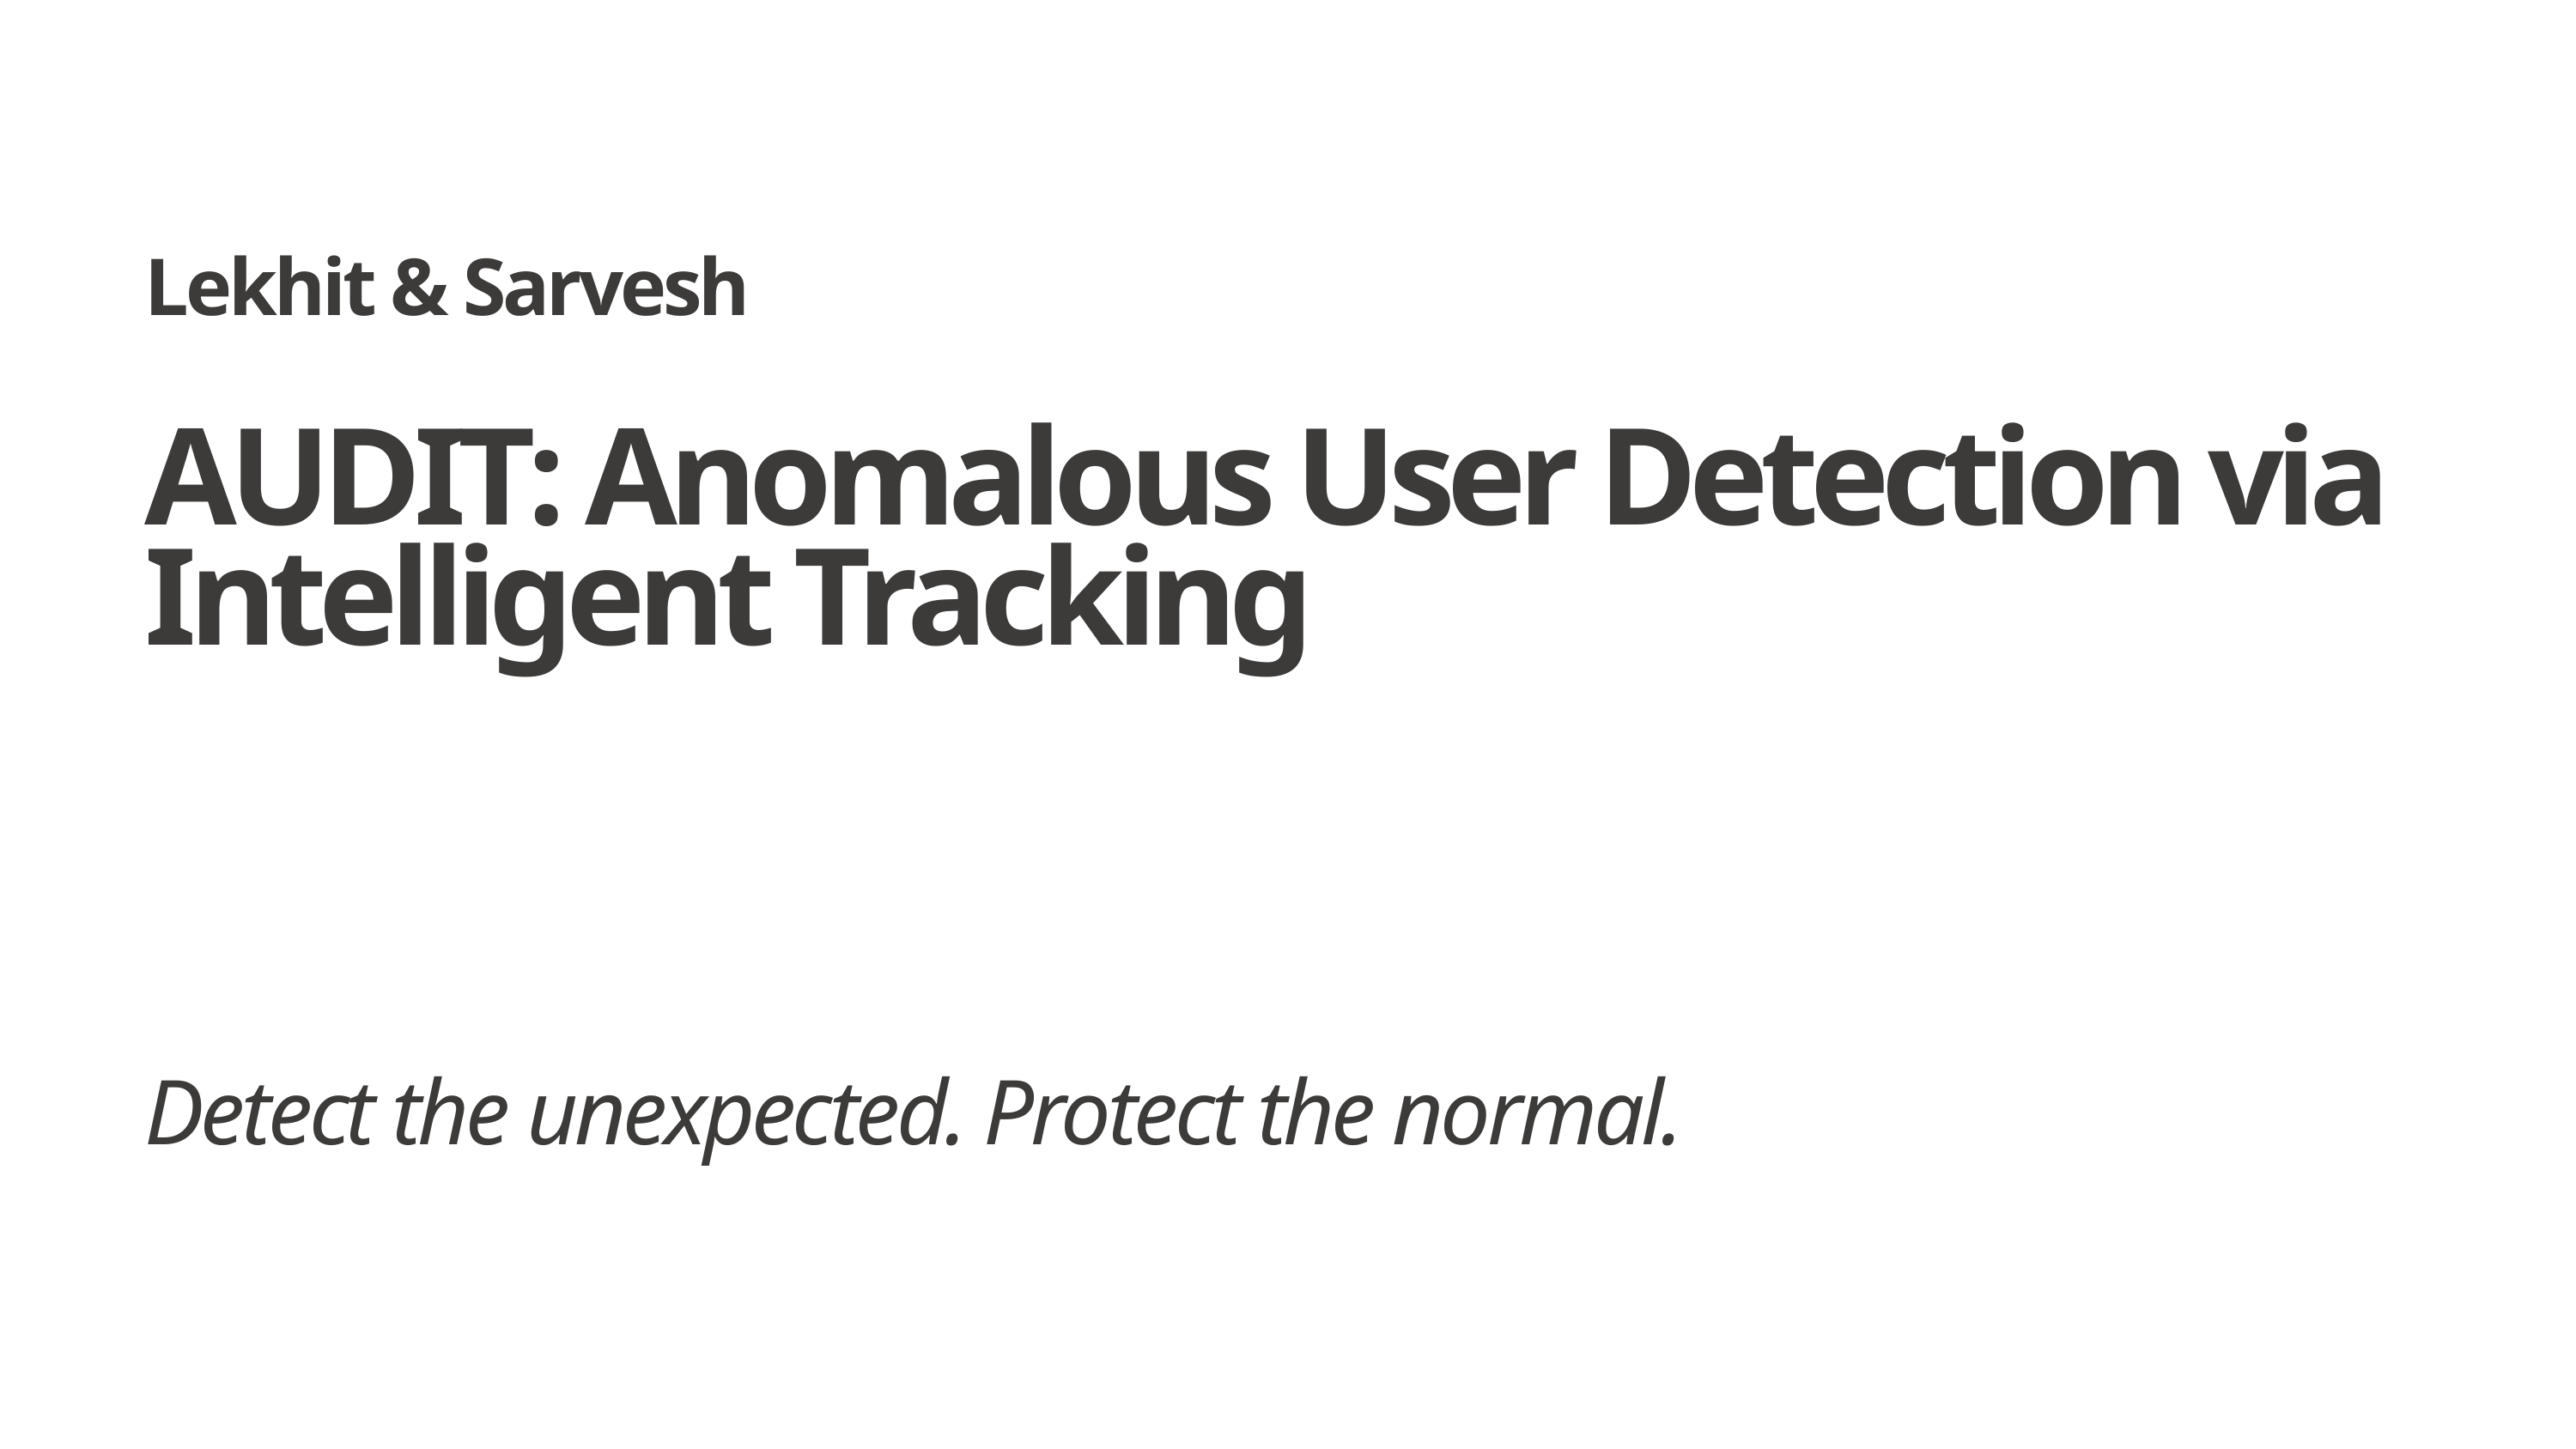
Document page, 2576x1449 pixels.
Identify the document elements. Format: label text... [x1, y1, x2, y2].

text_box Lekhit & Sarvesh [144, 221, 2432, 328]
text_box Detect the unexpected. Protect the normal. [144, 1095, 2432, 1174]
text_box AUDIT: Anomalous User Detection via Intelligent Tracking [144, 430, 2432, 804]
